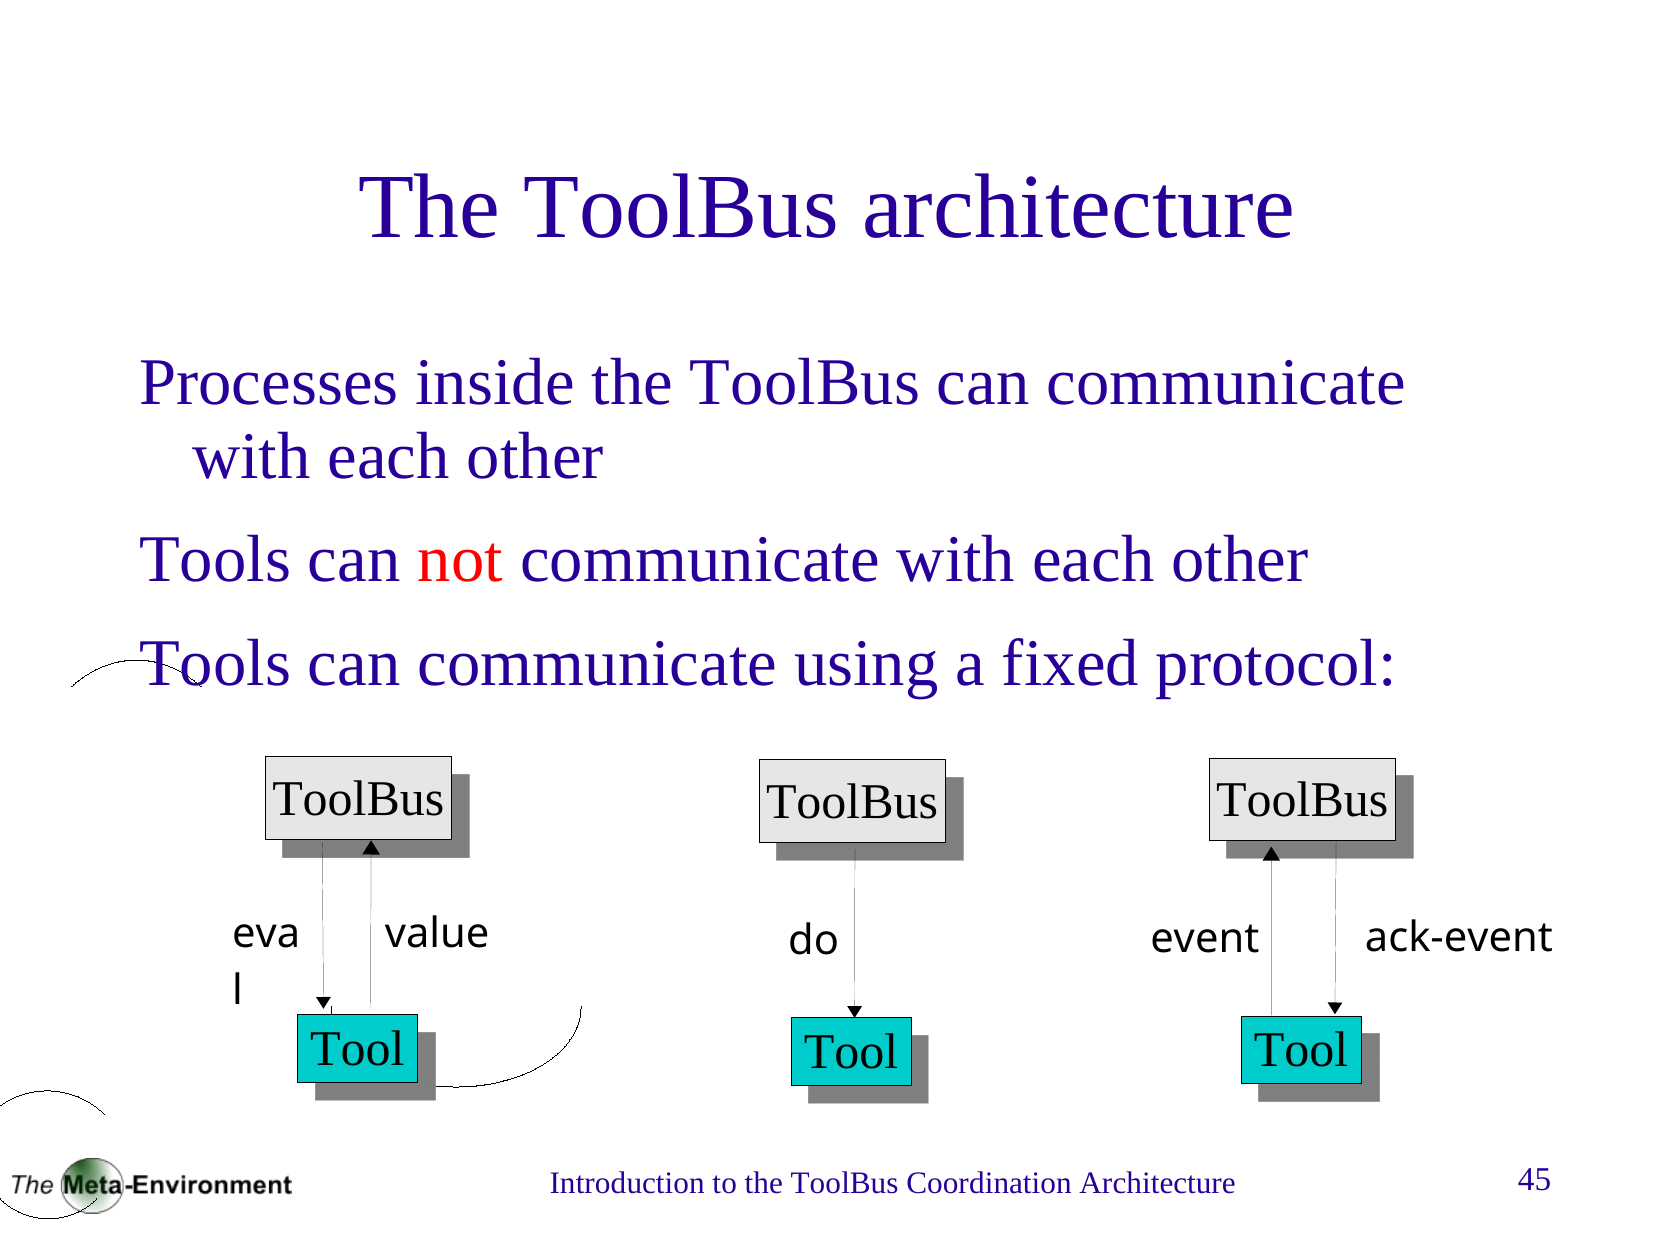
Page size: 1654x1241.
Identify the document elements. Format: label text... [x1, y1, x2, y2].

title The ToolBus architecture [121, 102, 1534, 311]
text_box value [384, 903, 483, 962]
list Processes inside the ToolBus can communicate with each other Tools can not communicate with each other Tools can communicate using a fixed protocol: [121, 344, 1534, 726]
text_box ToolBus [265, 756, 452, 840]
text_box ack-event [1364, 906, 1555, 965]
text_box ToolBus [759, 759, 946, 843]
picture [12, 1158, 292, 1214]
text_box ToolBus [1209, 758, 1396, 841]
text_box do [788, 909, 847, 968]
text_box eval [232, 902, 311, 961]
text_box event [1150, 907, 1258, 967]
text_box Tool [1241, 1016, 1362, 1084]
text_box Tool [297, 1014, 418, 1083]
text_box Tool [791, 1017, 912, 1086]
